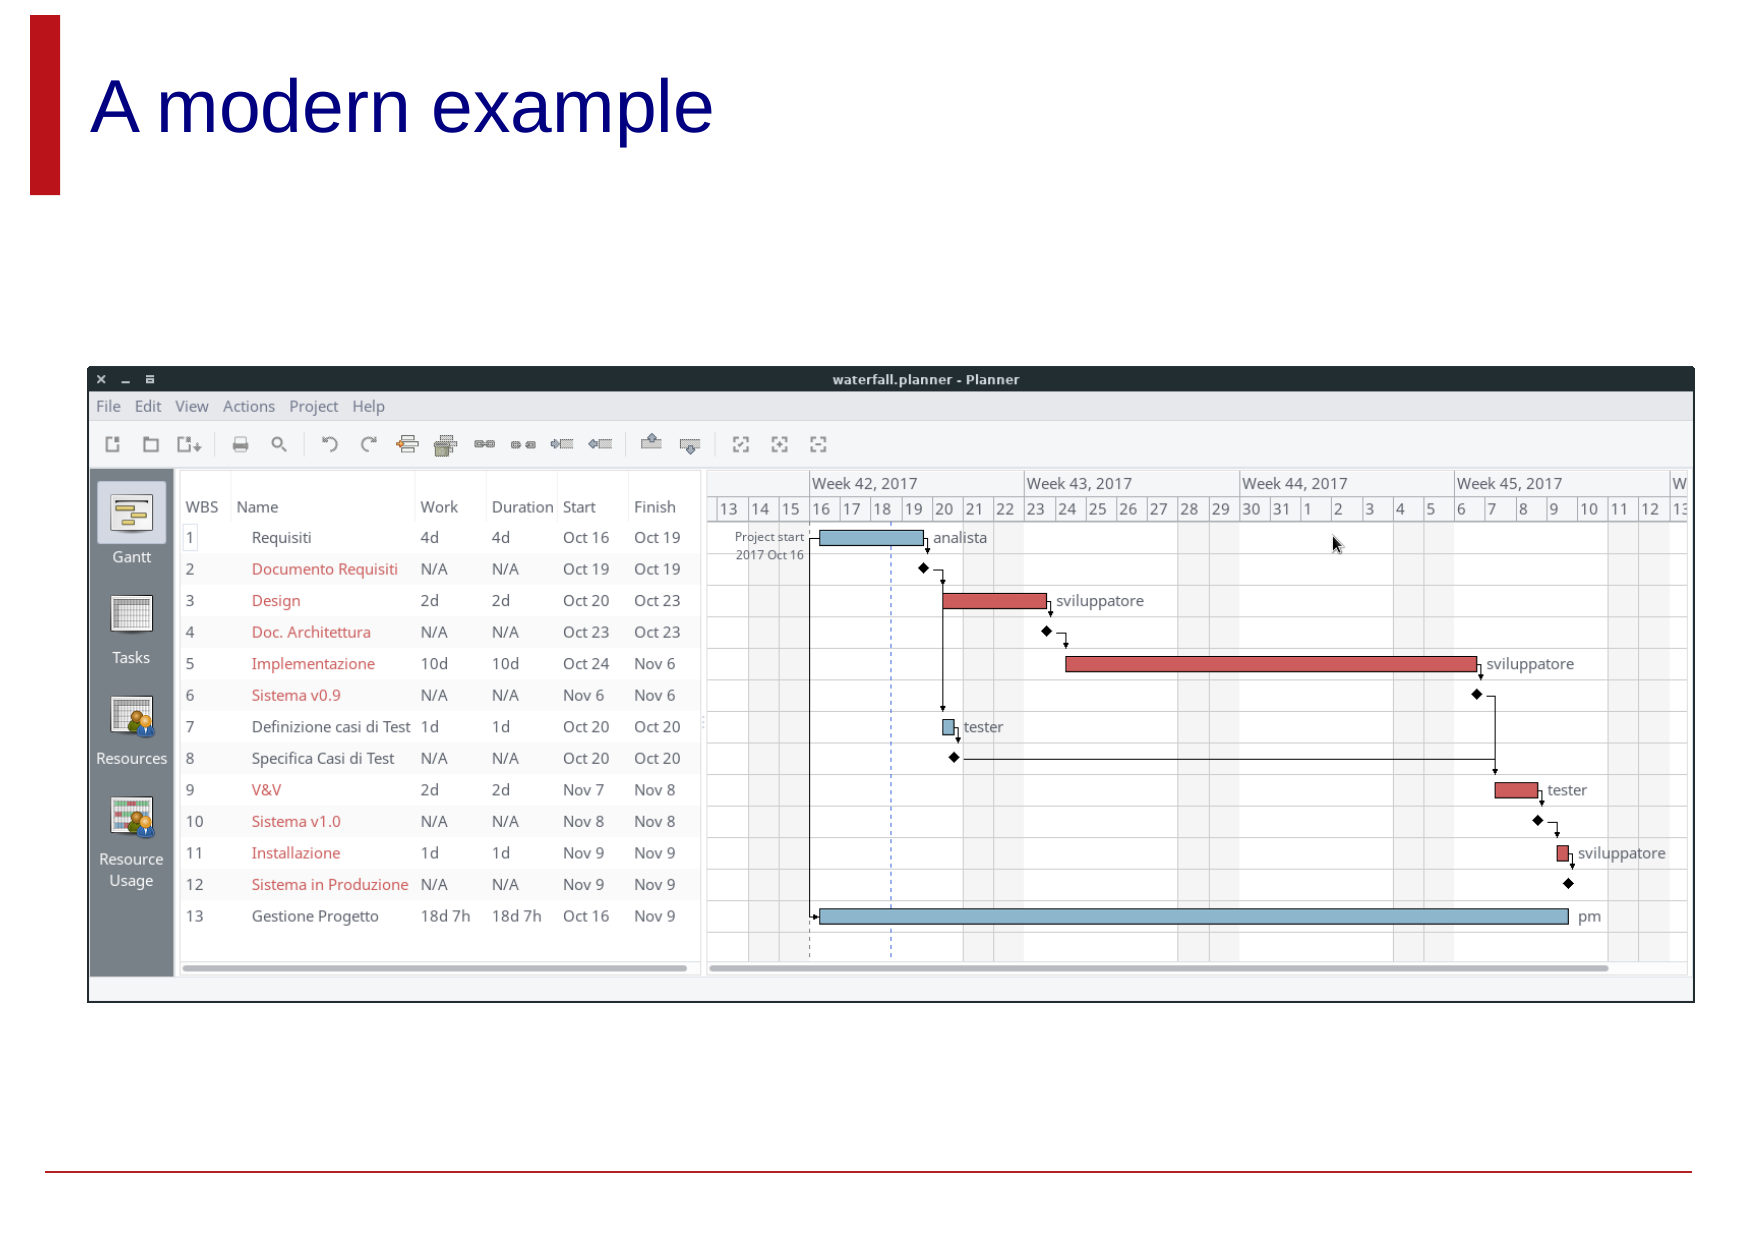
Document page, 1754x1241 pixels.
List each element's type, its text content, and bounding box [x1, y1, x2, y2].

picture [87, 239, 1695, 1130]
title A modern example [90, 17, 1696, 196]
